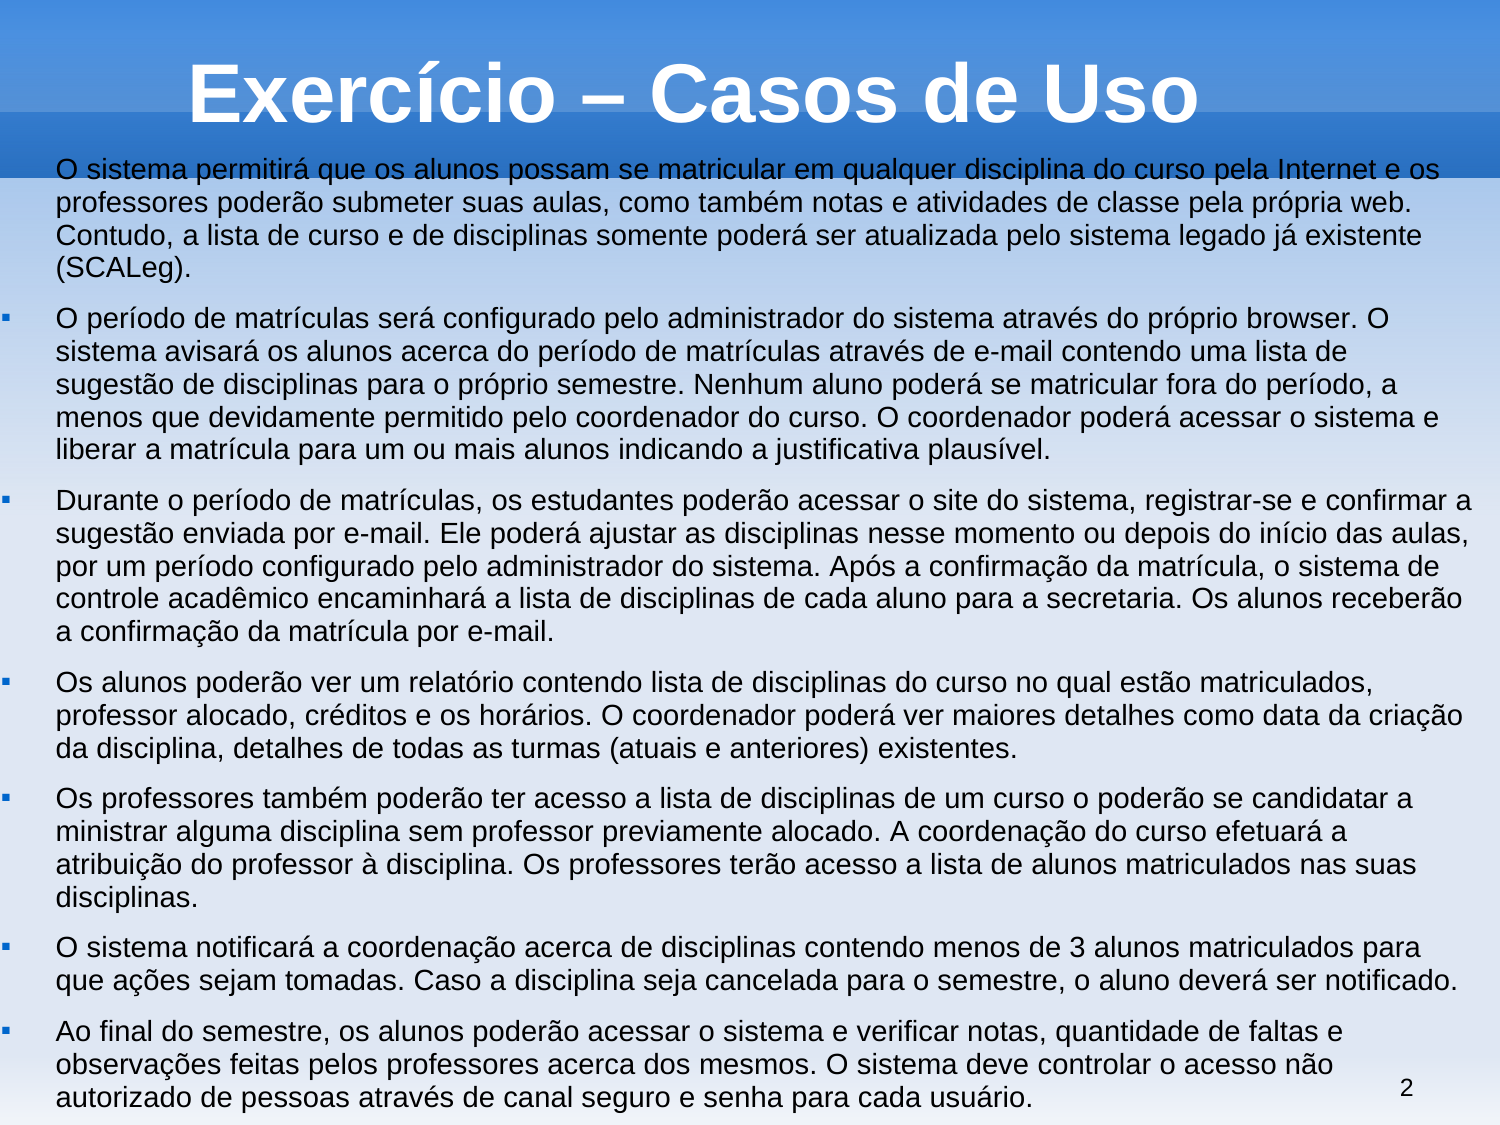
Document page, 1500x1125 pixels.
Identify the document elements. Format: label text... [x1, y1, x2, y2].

list O sistema permitirá que os alunos possam se matricular em qualquer disciplina do curso pela Internet e os professores poderão submeter suas aulas, como também notas e atividades de classe pela própria web. Contudo, a lista de curso e de disciplinas somente poderá ser atualizada pelo sistema legado já existente (SCALeg). O período de matrículas será configurado pelo administrador do sistema através do próprio browser. O sistema avisará os alunos acerca do período de matrículas através de e-mail contendo uma lista de sugestão de disciplinas para o próprio semestre. Nenhum aluno poderá se matricular fora do período, a menos que devidamente permitido pelo coordenador do curso. O coordenador poderá acessar o sistema e liberar a matrícula para um ou mais alunos indicando a justificativa plausível. Durante o período de matrículas, os estudantes poderão acessar o site do sistema, registrar-se e confirmar a sugestão enviada por e-mail. Ele poderá ajustar as disciplinas nesse momento ou depois do início das aulas, por um período configurado pelo administrador do sistema. Após a confirmação da matrícula, o sistema de controle acadêmico encaminhará a lista de disciplinas de cada aluno para a secretaria. Os alunos receberão a confirmação da matrícula por e-mail. Os alunos poderão ver um relatório contendo lista de disciplinas do curso no qual estão matriculados, professor alocado, créditos e os horários. O coordenador poderá ver maiores detalhes como data da criação da disciplina, detalhes de todas as turmas (atuais e anteriores) existentes. Os professores também poderão ter acesso a lista de disciplinas de um curso o poderão se candidatar a ministrar alguma disciplina sem professor previamente alocado. A coordenação do curso efetuará a atribuição do professor à disciplina. Os professores terão acesso a lista de alunos matriculados nas suas disciplinas. O sistema notificará a coordenação acerca de disciplinas contendo menos de 3 alunos matriculados para que ações sejam tomadas. Caso a disciplina seja cancelada para o semestre, o aluno deverá ser notificado. Ao final do semestre, os alunos poderão acessar o sistema e verificar notas, quantidade de faltas e observações feitas pelos professores acerca dos mesmos. O sistema deve controlar o acesso não autorizado de pessoas através de canal seguro e senha para cada usuário. [0, 88, 1477, 1114]
title Exercício – Casos de Uso [29, 7, 1359, 88]
picture [0, 0, 1500, 1125]
